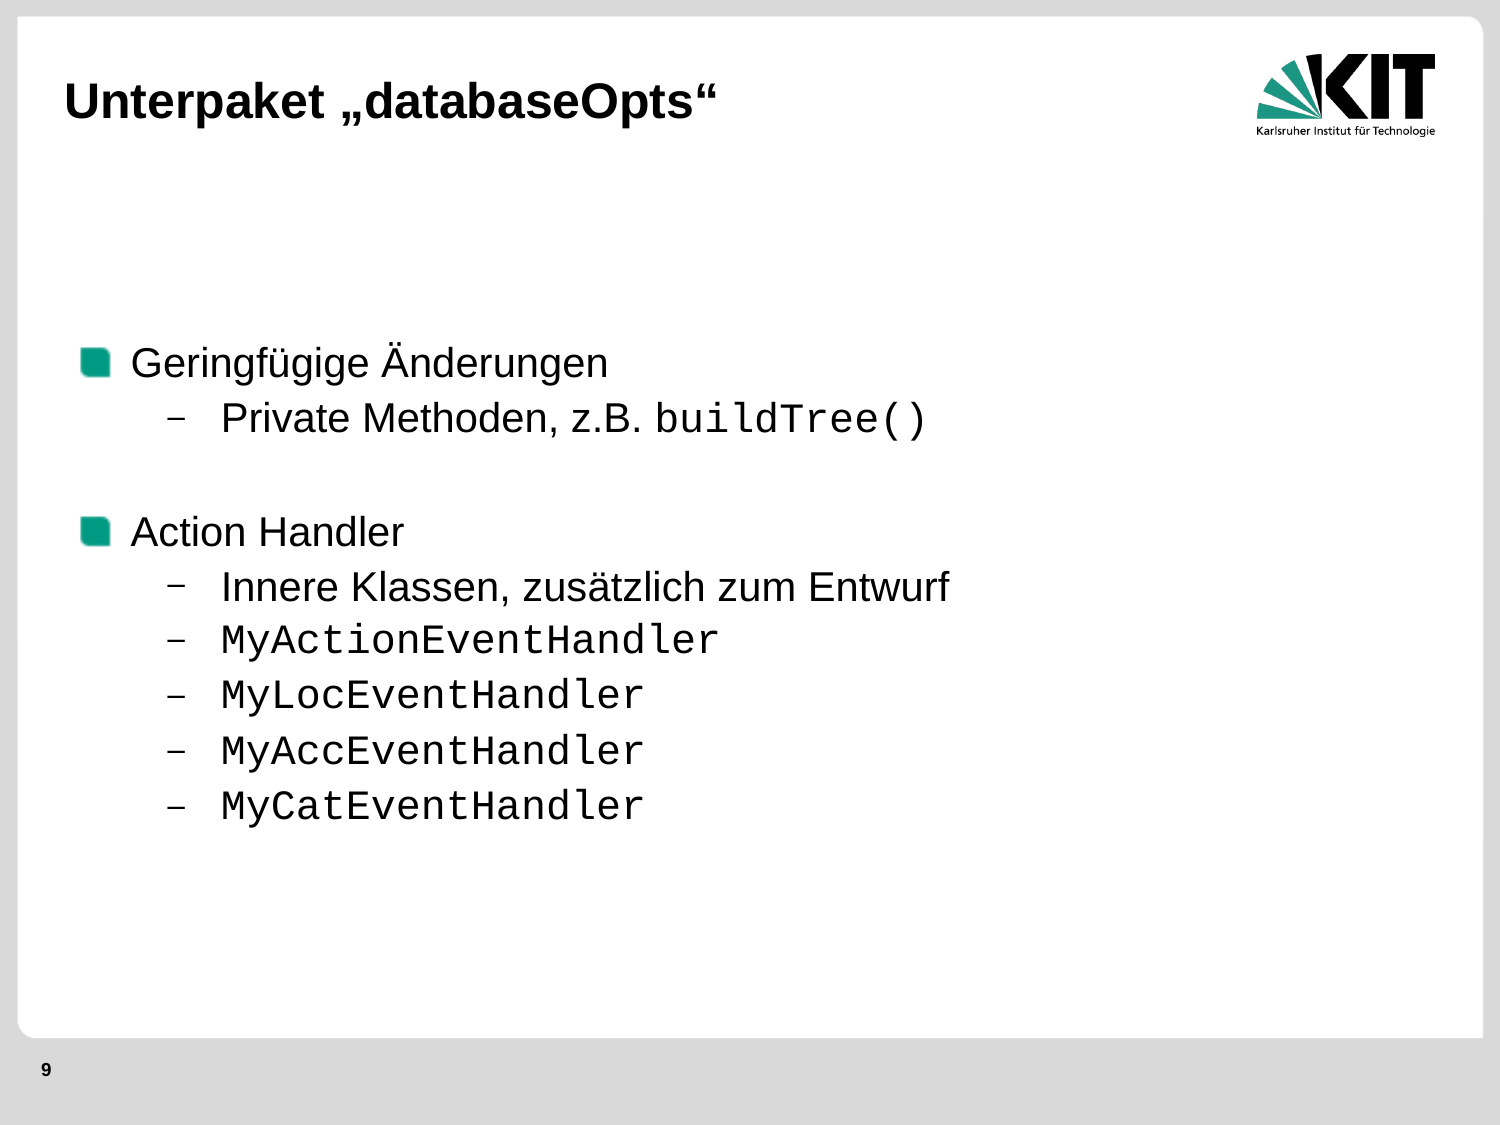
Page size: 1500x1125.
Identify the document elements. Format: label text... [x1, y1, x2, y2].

title Unterpaket „databaseOpts“ [64, 54, 1198, 147]
text_box Geringfügige Änderungen Private Methoden, z.B. buildTree() Action Handler Innere Klassen, zusätzlich zum Entwurf MyActionEventHandler MyLocEventHandler MyAccEventHandler MyCatEventHandler [64, 332, 1436, 833]
picture [0, 0, 1500, 1125]
